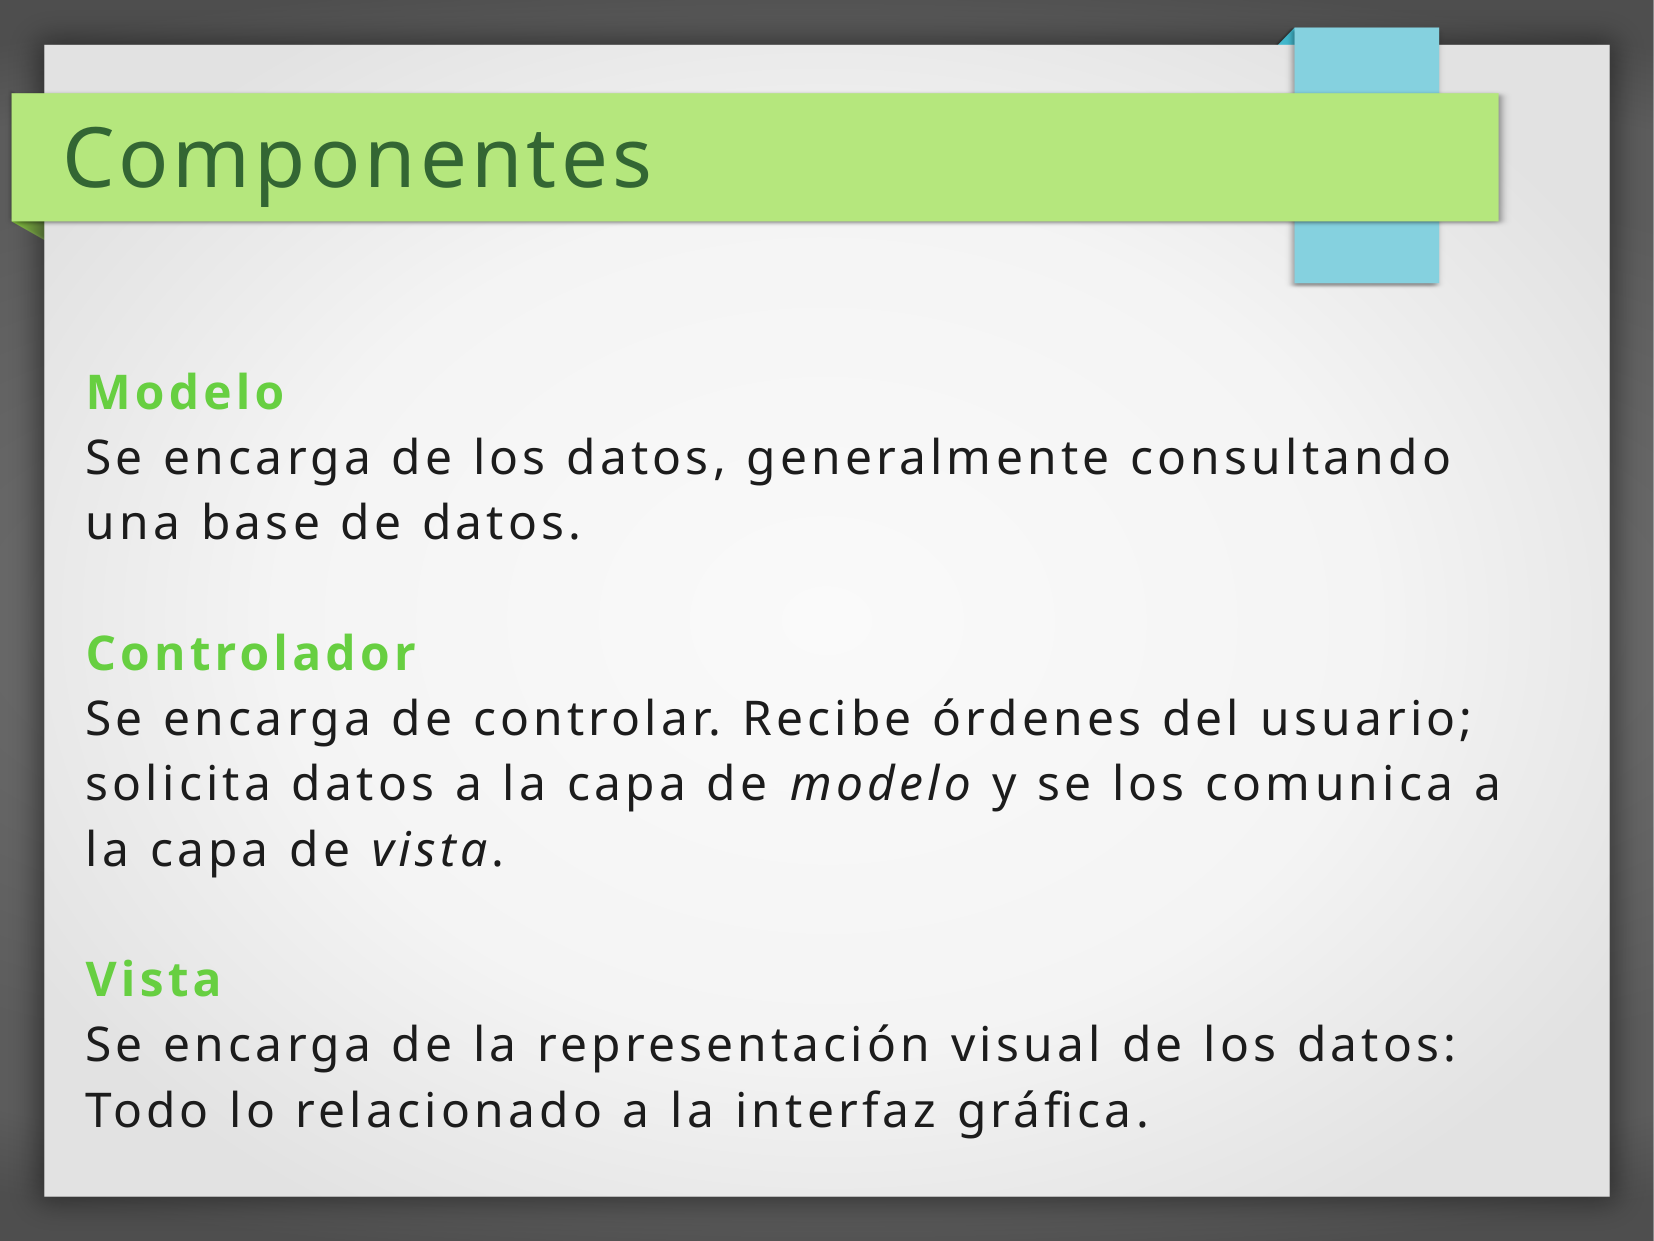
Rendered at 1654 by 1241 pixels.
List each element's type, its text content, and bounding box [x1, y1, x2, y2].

text_box Modelo Se encarga de los datos, generalmente consultando una base de datos. Controlador Se encarga de controlar. Recibe órdenes del usuario; solicita datos a la capa de modelo y se los comunica a la capa de vista. Vista Se encarga de la representación visual de los datos: Todo lo relacionado a la interfaz gráfica. [70, 350, 1583, 1095]
picture [0, 0, 1654, 1241]
text_box Componentes [47, 94, 1489, 217]
